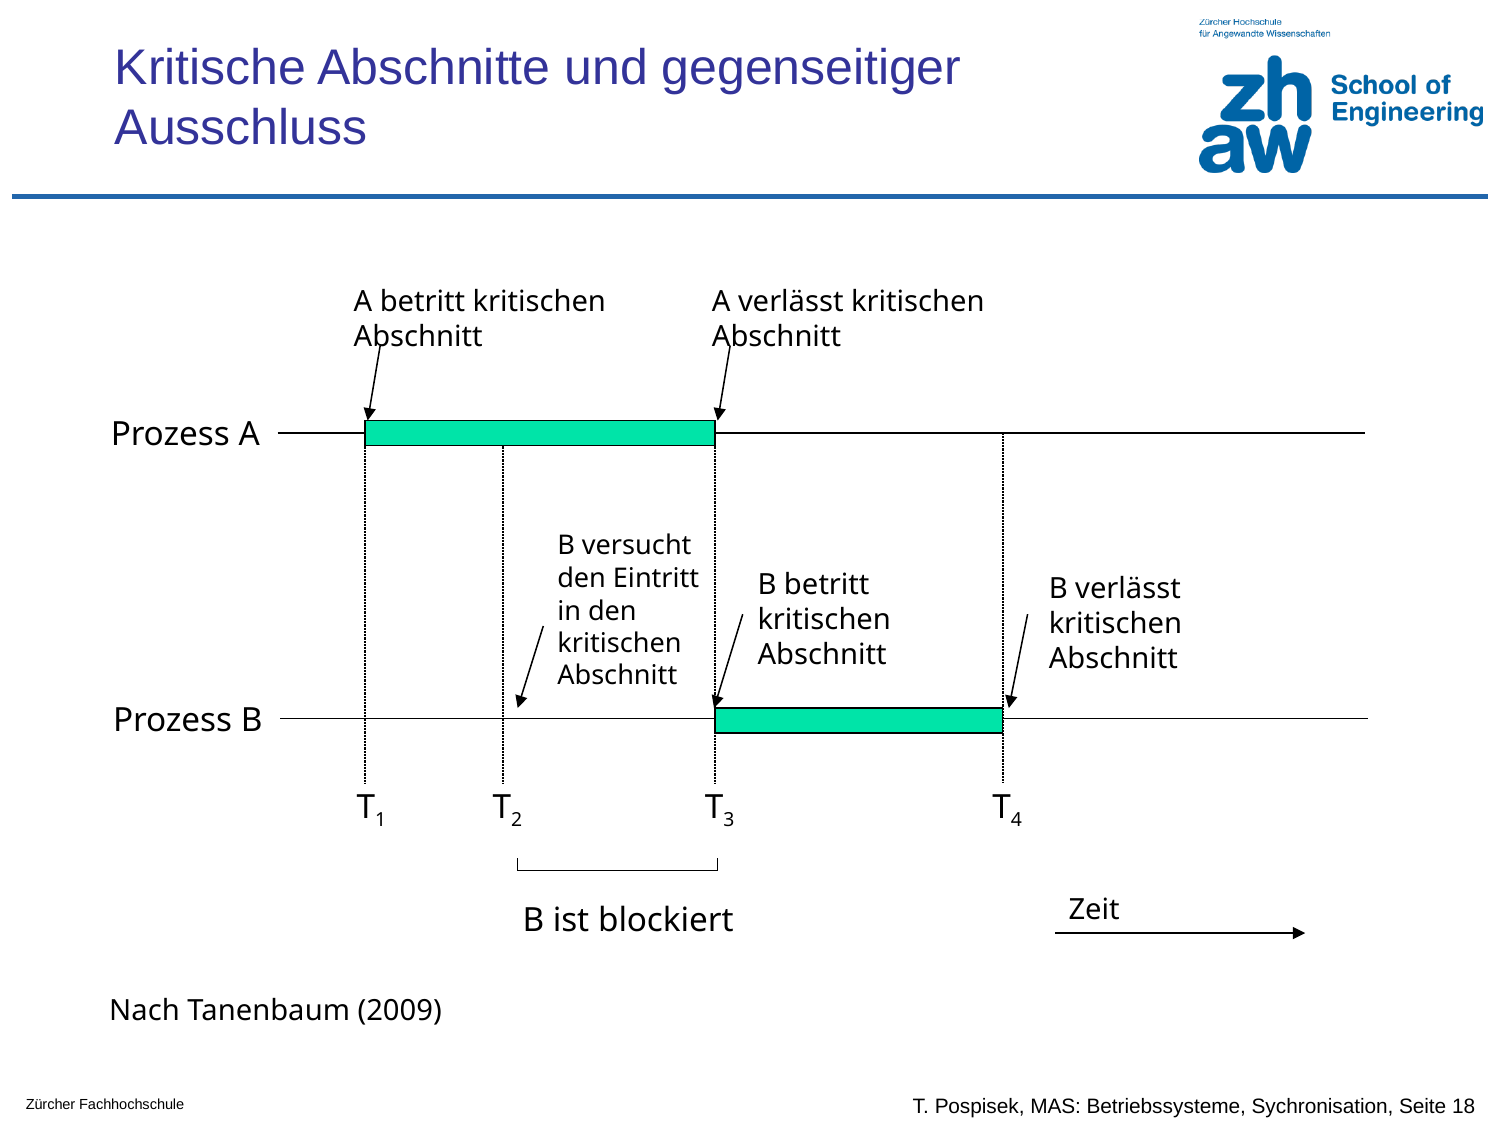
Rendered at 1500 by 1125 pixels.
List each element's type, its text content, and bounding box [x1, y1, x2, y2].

text_box T4 [977, 777, 1040, 839]
text_box T3 [690, 777, 753, 839]
text_box T2 [477, 777, 541, 839]
text_box B verlässt kritischen Abschnitt [1033, 562, 1205, 683]
text_box A verlässt kritischen Abschnitt [697, 274, 1000, 360]
text_box Nach Tanenbaum (2009) [94, 984, 458, 1035]
text_box Prozess A [96, 404, 276, 460]
text_box Zeit [1053, 882, 1135, 933]
text_box B ist blockiert [507, 890, 749, 946]
text_box B betritt kritischen Abschnitt [743, 558, 943, 678]
text_box T1 [341, 777, 402, 839]
picture [1199, 19, 1483, 173]
text_box B versucht den Eintritt in den kritischen Abschnitt [542, 520, 743, 698]
text_box A betritt kritischen Abschnitt [338, 274, 629, 360]
text_box Prozess B [98, 690, 278, 746]
title Kritische Abschnitte und gegenseitiger Ausschluss [99, 50, 1170, 163]
